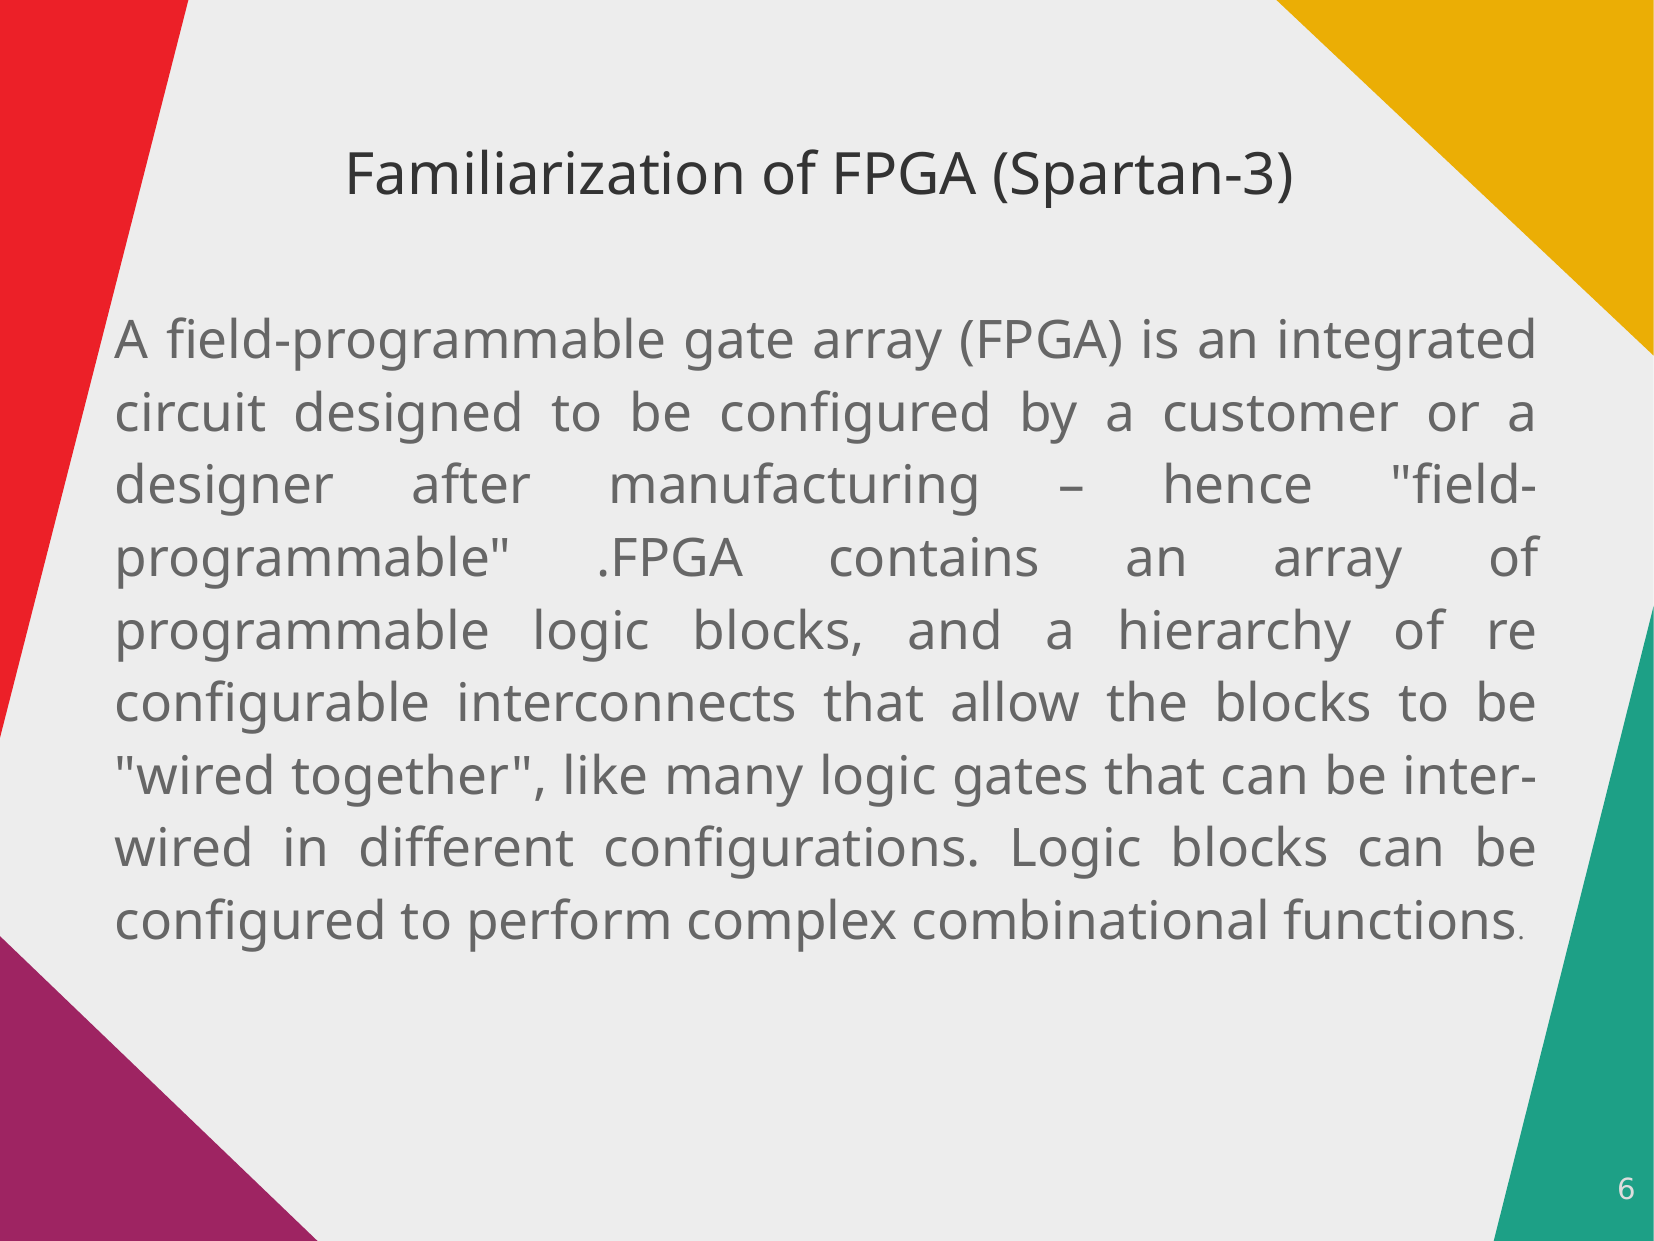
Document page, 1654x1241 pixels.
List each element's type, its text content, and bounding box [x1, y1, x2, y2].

list A field-programmable gate array (FPGA) is an integrated circuit designed to be configured by a customer or a designer after manufacturing – hence "field-programmable" .FPGA contains an array of programmable logic blocks, and a hierarchy of re configurable interconnects that allow the blocks to be "wired together", like many logic gates that can be inter-wired in different configurations. Logic blocks can be configured to perform complex combinational functions. [114, 302, 1539, 1033]
title Familiarization of FPGA (Spartan-3) [114, 73, 1539, 271]
